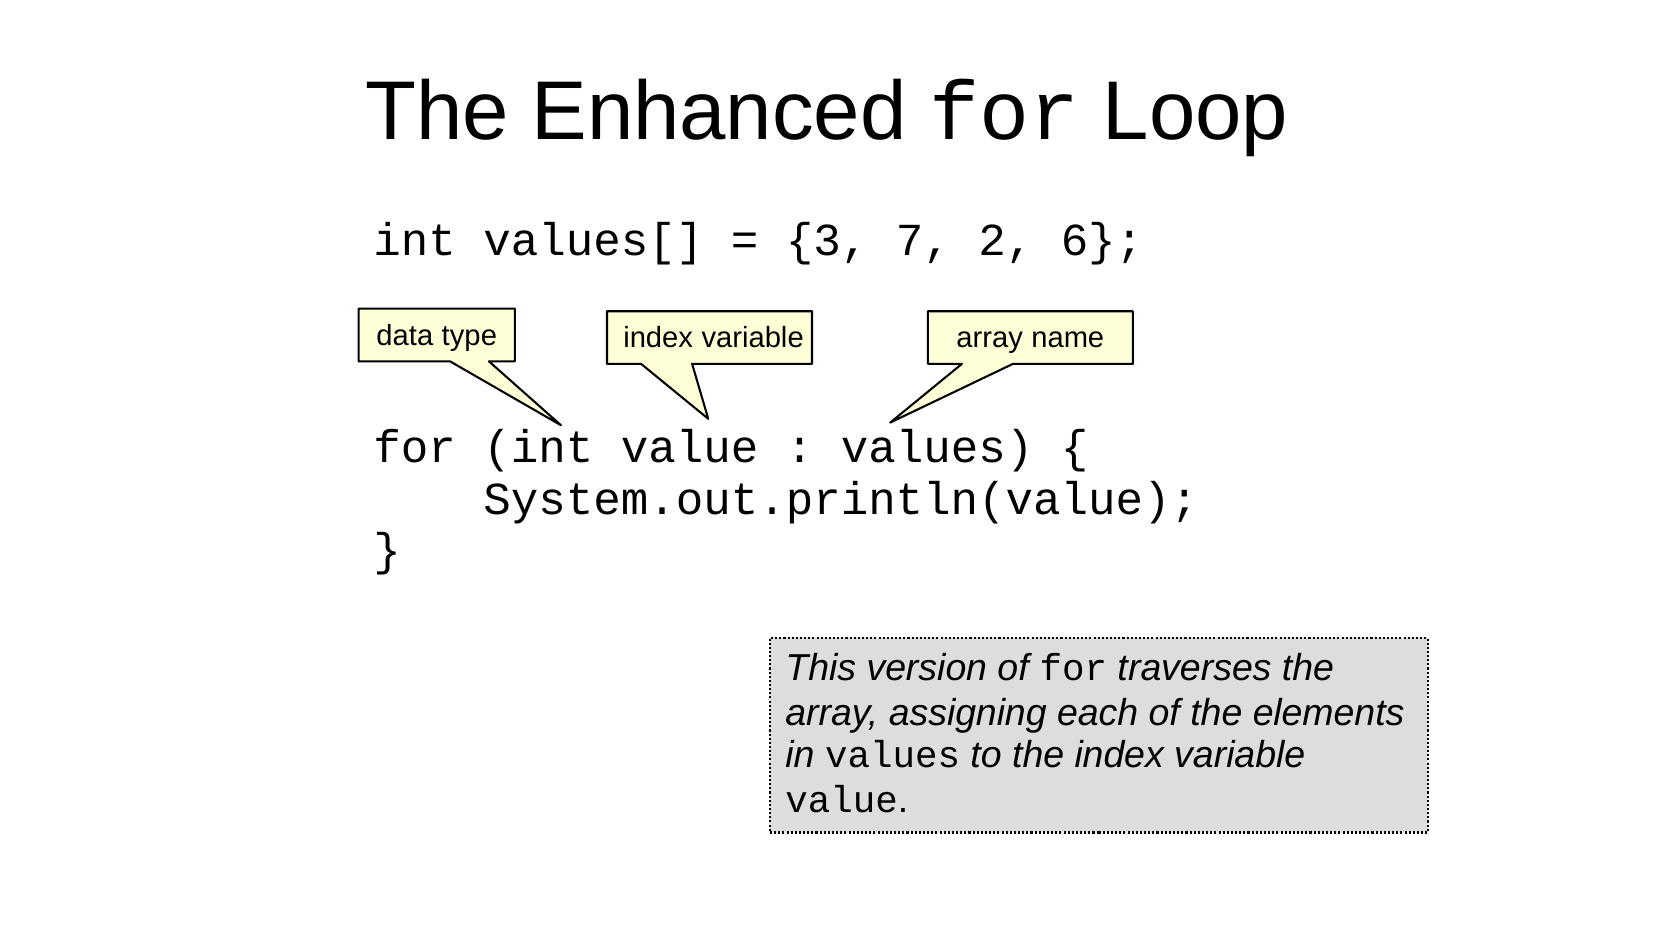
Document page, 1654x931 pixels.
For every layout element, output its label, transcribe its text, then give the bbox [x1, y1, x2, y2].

text_box int values[] = {3, 7, 2, 6}; for (int value : values) { System.out.println(value); } [358, 210, 1214, 639]
text_box array name [890, 311, 1133, 423]
text_box index variable [607, 311, 813, 419]
text_box This version of for traverses the array, assigning each of the elements in values to the index variable value. [769, 637, 1428, 833]
title The Enhanced for Loop [82, 37, 1571, 193]
text_box data type [358, 308, 561, 426]
